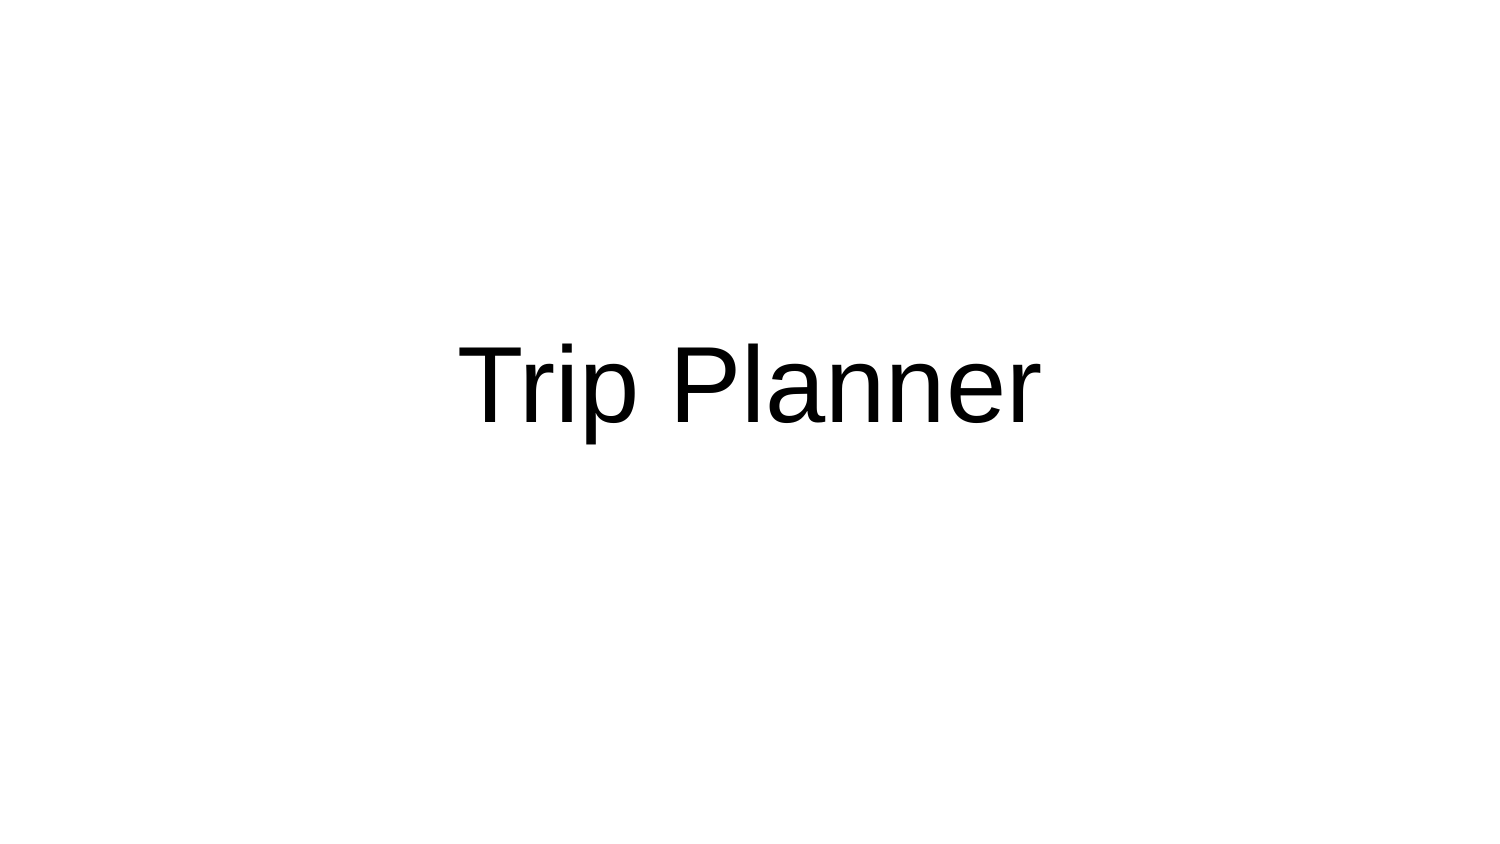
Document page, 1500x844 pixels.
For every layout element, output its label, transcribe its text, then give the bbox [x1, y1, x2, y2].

title Trip Planner [51, 122, 1449, 459]
